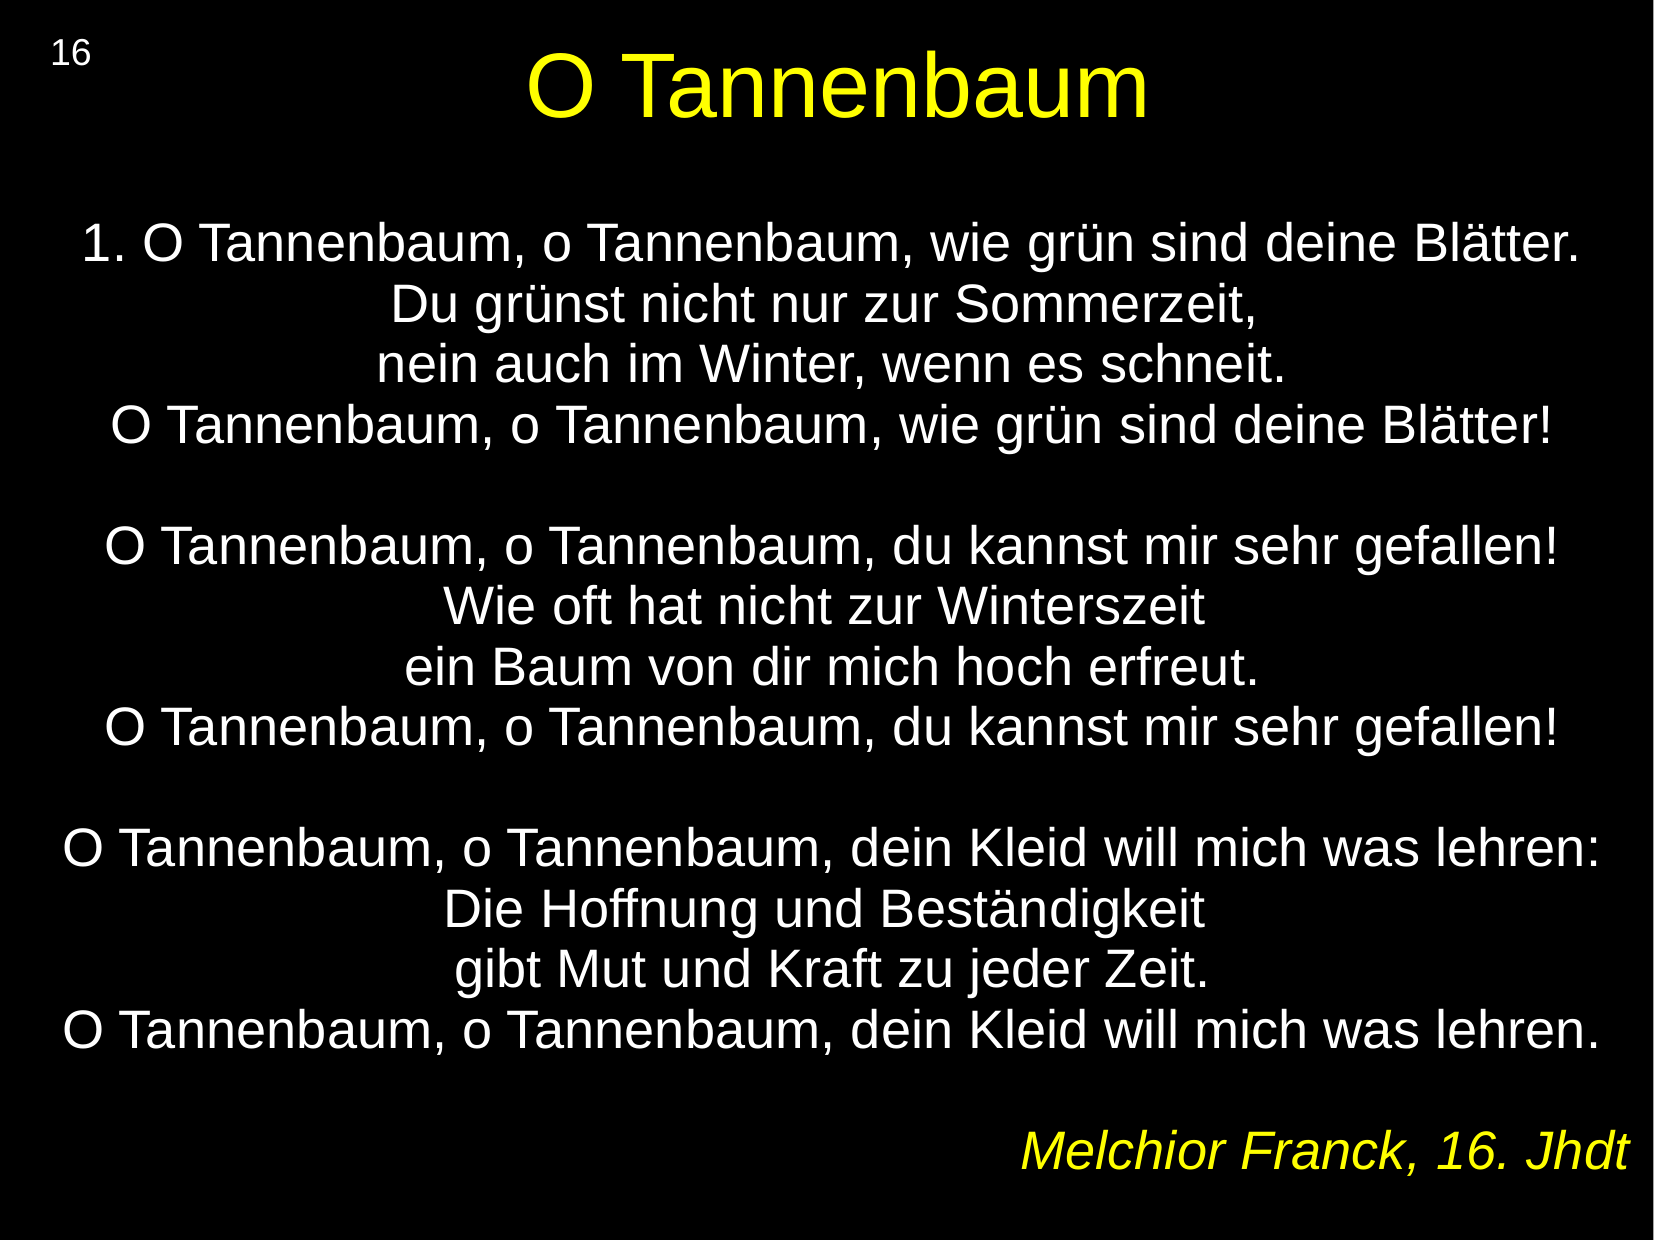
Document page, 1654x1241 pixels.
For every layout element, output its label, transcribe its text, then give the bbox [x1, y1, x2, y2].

title O Tannenbaum [94, 5, 1583, 166]
list 1. O Tannenbaum, o Tannenbaum, wie grün sind deine Blätter. Du grünst nicht nur zur Sommerzeit, nein auch im Winter, wenn es schneit. O Tannenbaum, o Tannenbaum, wie grün sind deine Blätter! O Tannenbaum, o Tannenbaum, du kannst mir sehr gefallen! Wie oft hat nicht zur Winterszeit ein Baum von dir mich hoch erfreut. O Tannenbaum, o Tannenbaum, du kannst mir sehr gefallen! O Tannenbaum, o Tannenbaum, dein Kleid will mich was lehren: Die Hoffnung und Beständigkeit gibt Mut und Kraft zu jeder Zeit. O Tannenbaum, o Tannenbaum, dein Kleid will mich was lehren. Melchior Franck, 16. Jhdt [35, 177, 1630, 1217]
text_box 16 [35, 23, 130, 81]
